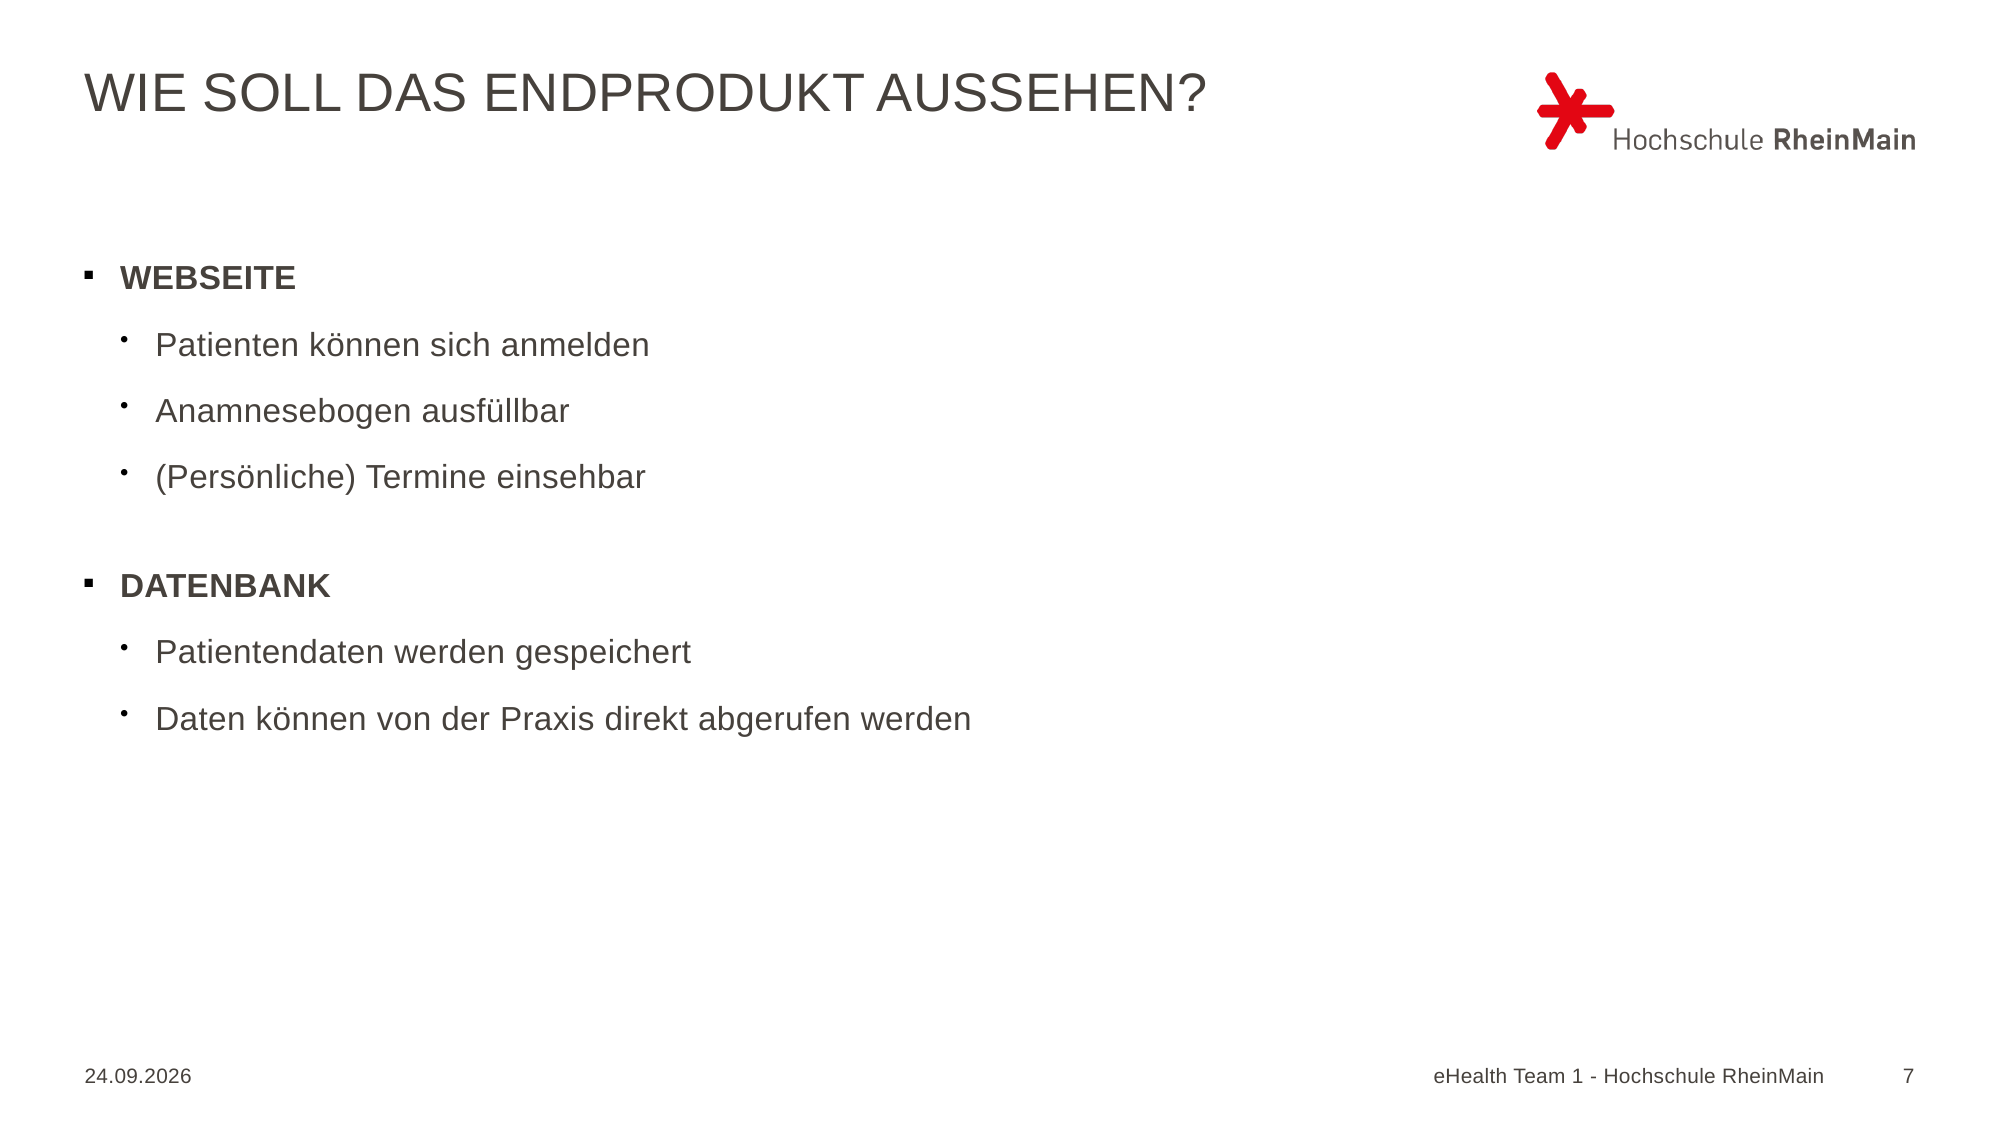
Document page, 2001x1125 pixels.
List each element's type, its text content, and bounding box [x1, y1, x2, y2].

picture [1537, 72, 1915, 150]
list WEBSEITE Patienten können sich anmelden Anamnesebogen ausfüllbar (Persönliche) Termine einsehbar DATENBANK Patientendaten werden gespeichert Daten können von der Praxis direkt abgerufen werden [84, 253, 1916, 1025]
footer eHealth Team 1 - Hochschule RheinMain [701, 1059, 1845, 1090]
slide_number 19.11.2020 [84, 1059, 325, 1090]
slide_number <Foliennummer> [1845, 1059, 1915, 1090]
title WIE SOLL DAS ENDPRODUKT AUSSEHEN? [84, 66, 1443, 124]
